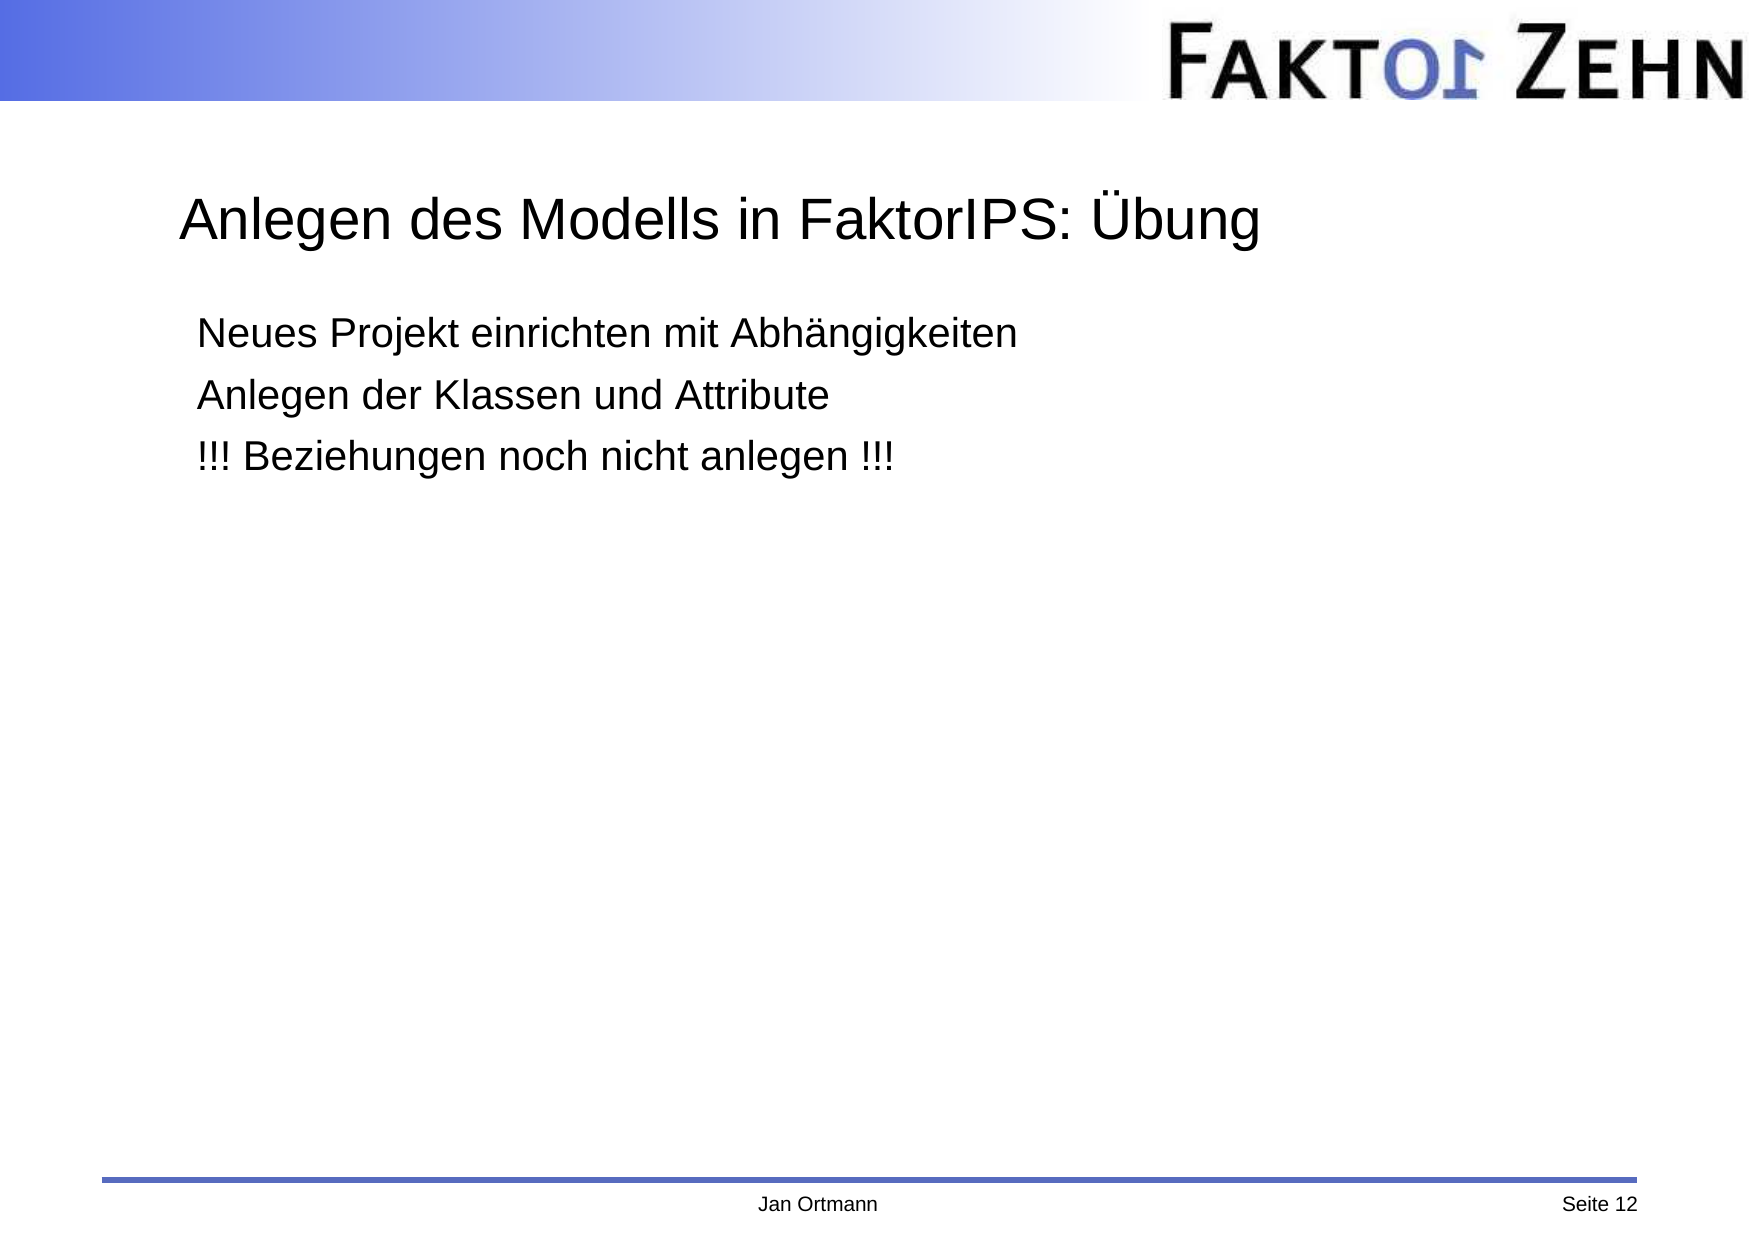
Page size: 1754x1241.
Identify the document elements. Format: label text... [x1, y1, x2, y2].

title Anlegen des Modells in FaktorIPS: Übung [179, 142, 1576, 296]
picture [1162, 7, 1752, 100]
list Neues Projekt einrichten mit Abhängigkeiten Anlegen der Klassen und Attribute !!! Beziehungen noch nicht anlegen !!! [179, 310, 1654, 1093]
